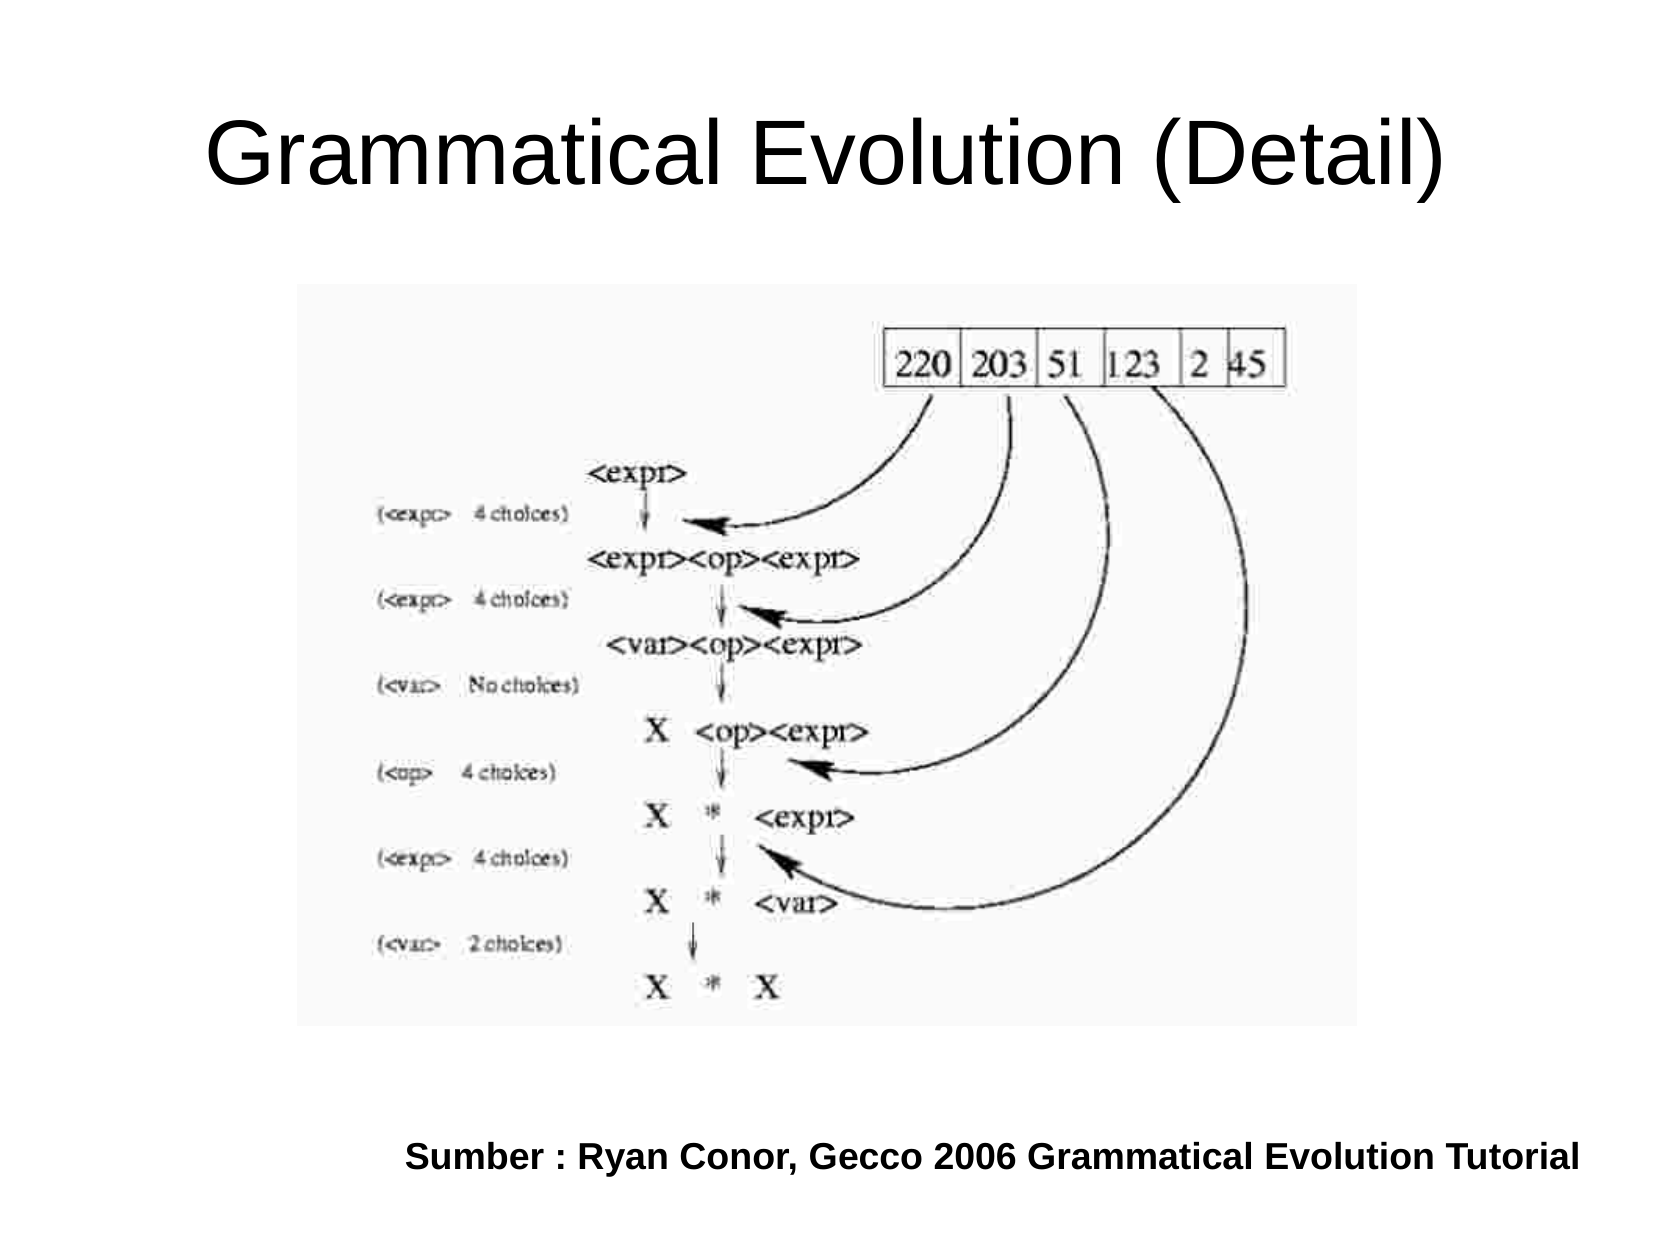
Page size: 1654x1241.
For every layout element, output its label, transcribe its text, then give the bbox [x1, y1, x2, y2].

title Grammatical Evolution (Detail) [82, 49, 1571, 257]
picture [297, 284, 1357, 1026]
text_box Sumber : Ryan Conor, Gecco 2006 Grammatical Evolution Tutorial [390, 1128, 1621, 1186]
